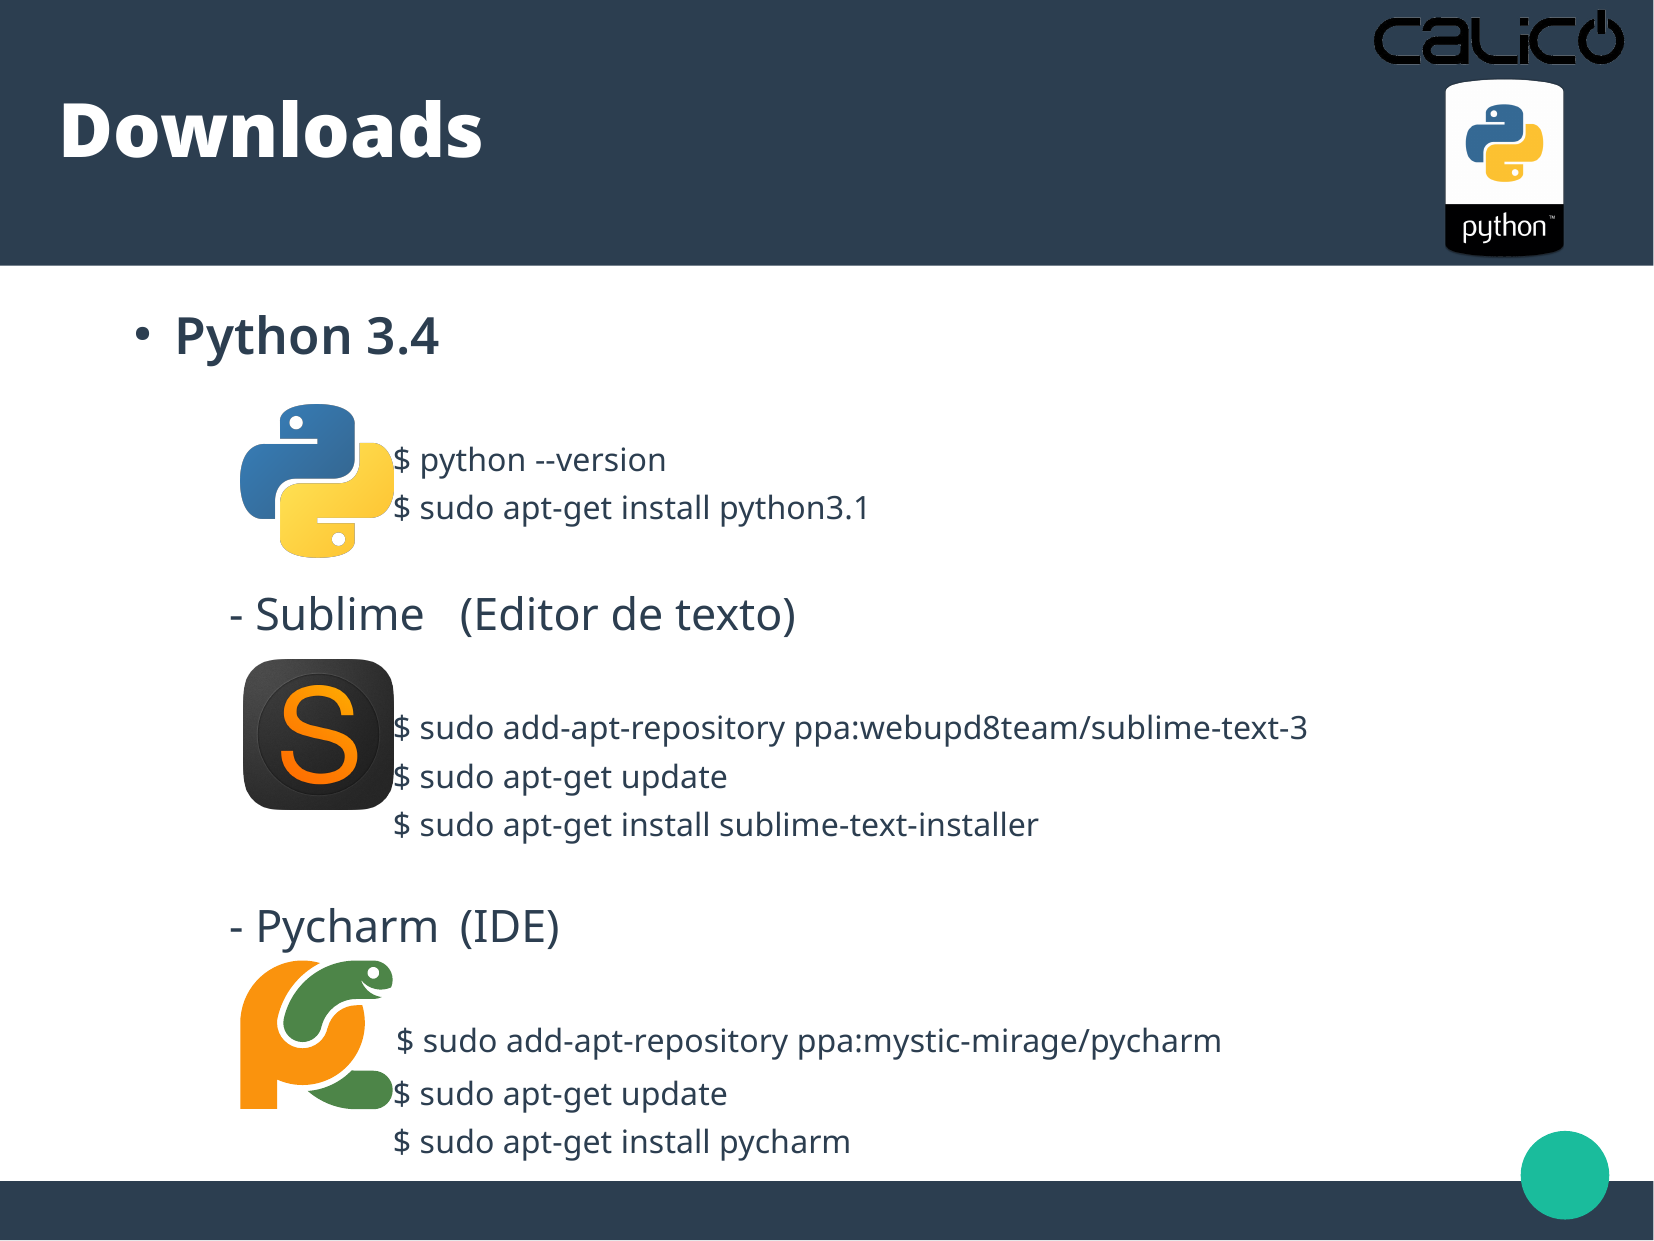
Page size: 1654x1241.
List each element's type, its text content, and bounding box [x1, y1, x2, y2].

picture [240, 960, 394, 1111]
picture [1365, 0, 1636, 259]
title Downloads [59, 56, 1366, 200]
picture [243, 659, 394, 810]
list Python 3.4 $ python --version $ sudo apt-get install python3.1 - Sublime (Editor de texto) $ sudo add-apt-repository ppa:webupd8team/sublime-text-3 $ sudo apt-get update $ sudo apt-get install sublime-text-installer - Pycharm (IDE) $ sudo add-apt-repository ppa:mystic-mirage/pycharm $ sudo apt-get update $ sudo apt-get install pycharm [120, 300, 1471, 1171]
picture [240, 404, 394, 559]
